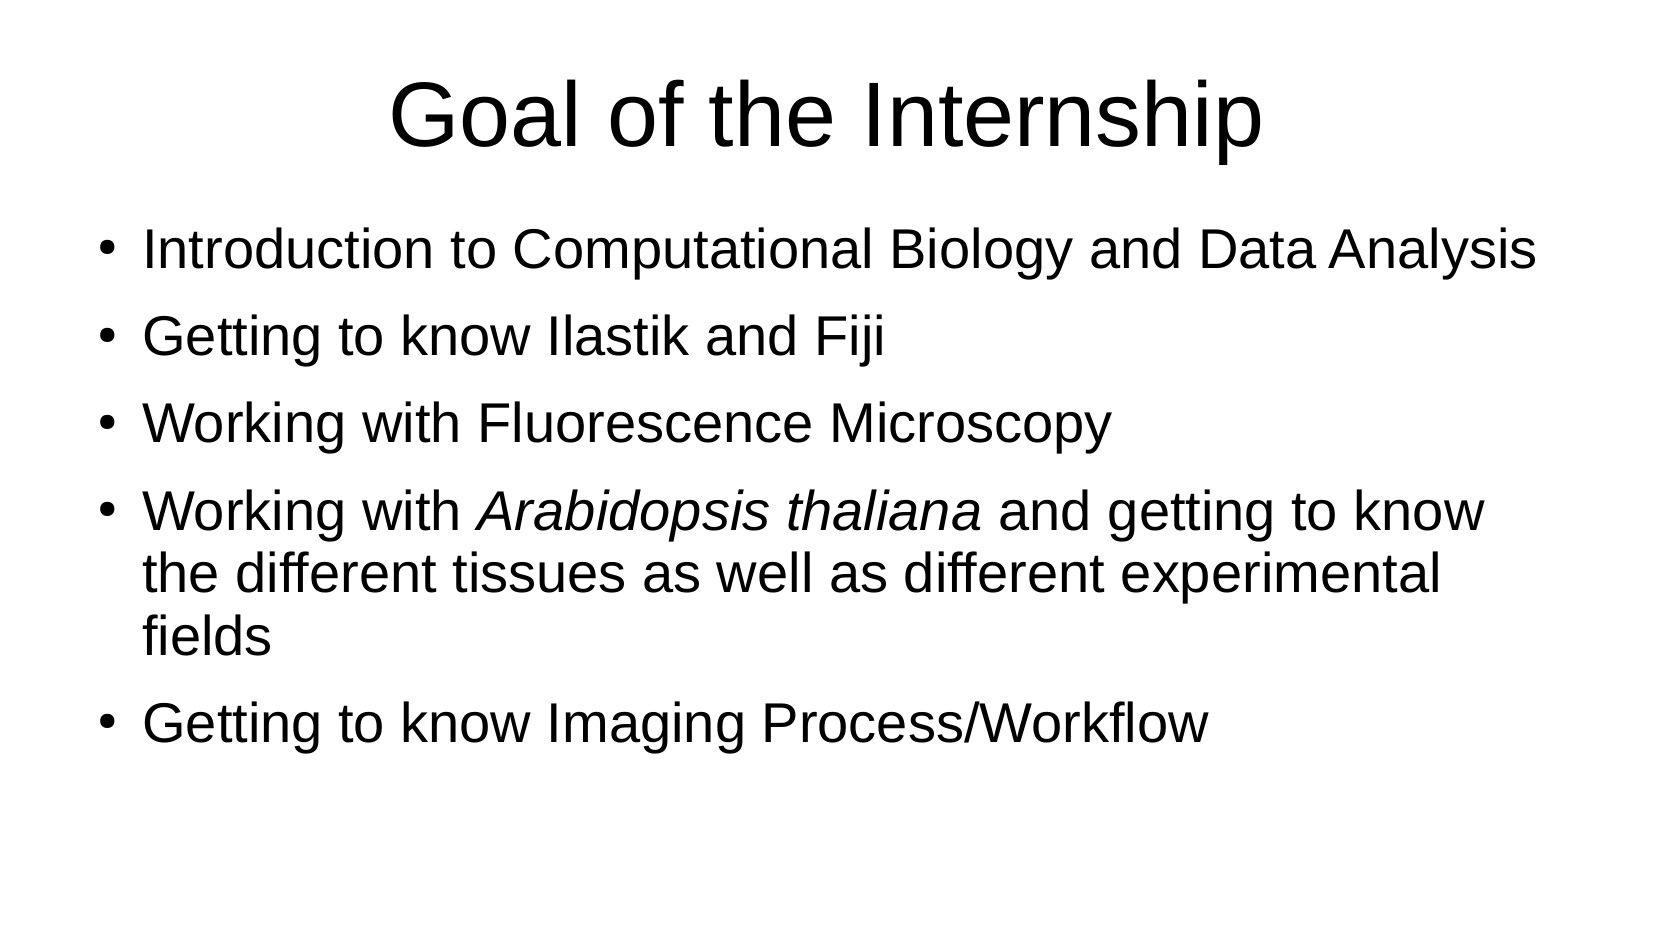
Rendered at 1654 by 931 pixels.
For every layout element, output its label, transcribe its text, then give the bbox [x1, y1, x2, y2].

list Introduction to Computational Biology and Data Analysis Getting to know Ilastik and Fiji Working with Fluorescence Microscopy Working with Arabidopsis thaliana and getting to know the different tissues as well as different experimental fields Getting to know Imaging Process/Workflow [82, 217, 1571, 758]
title Goal of the Internship [82, 37, 1571, 193]
